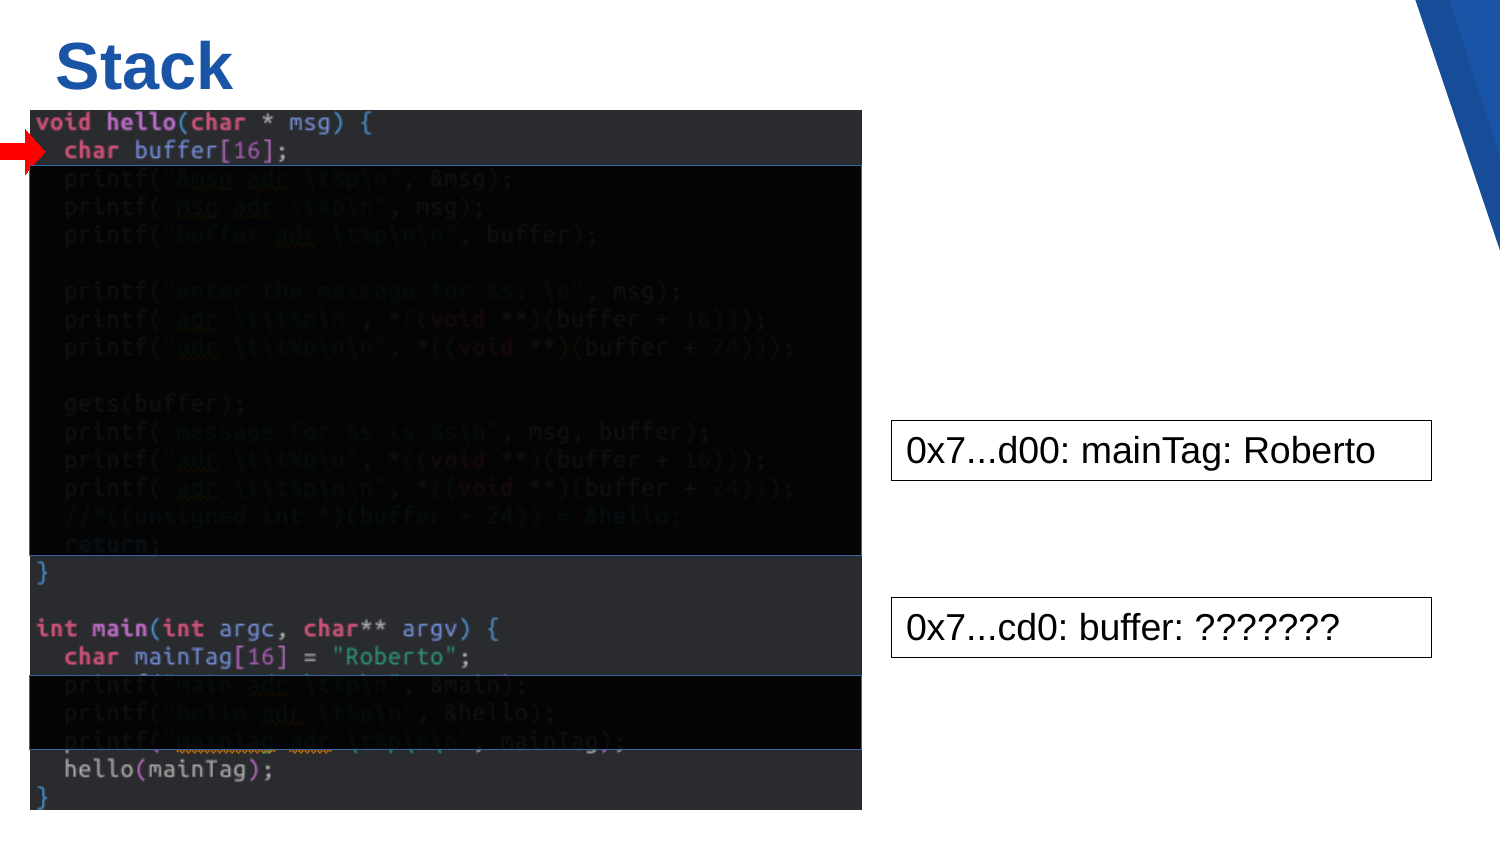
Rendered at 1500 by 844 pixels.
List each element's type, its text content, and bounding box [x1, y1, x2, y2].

picture [30, 556, 862, 675]
text_box [0, 129, 862, 556]
picture [30, 750, 862, 811]
text_box 0x7...cd0: buffer: ??????? [891, 597, 1432, 658]
text_box 0x7...d00: mainTag: Roberto [891, 420, 1432, 481]
title Stack [40, 50, 1306, 118]
picture [30, 110, 862, 165]
text_box [29, 675, 862, 750]
